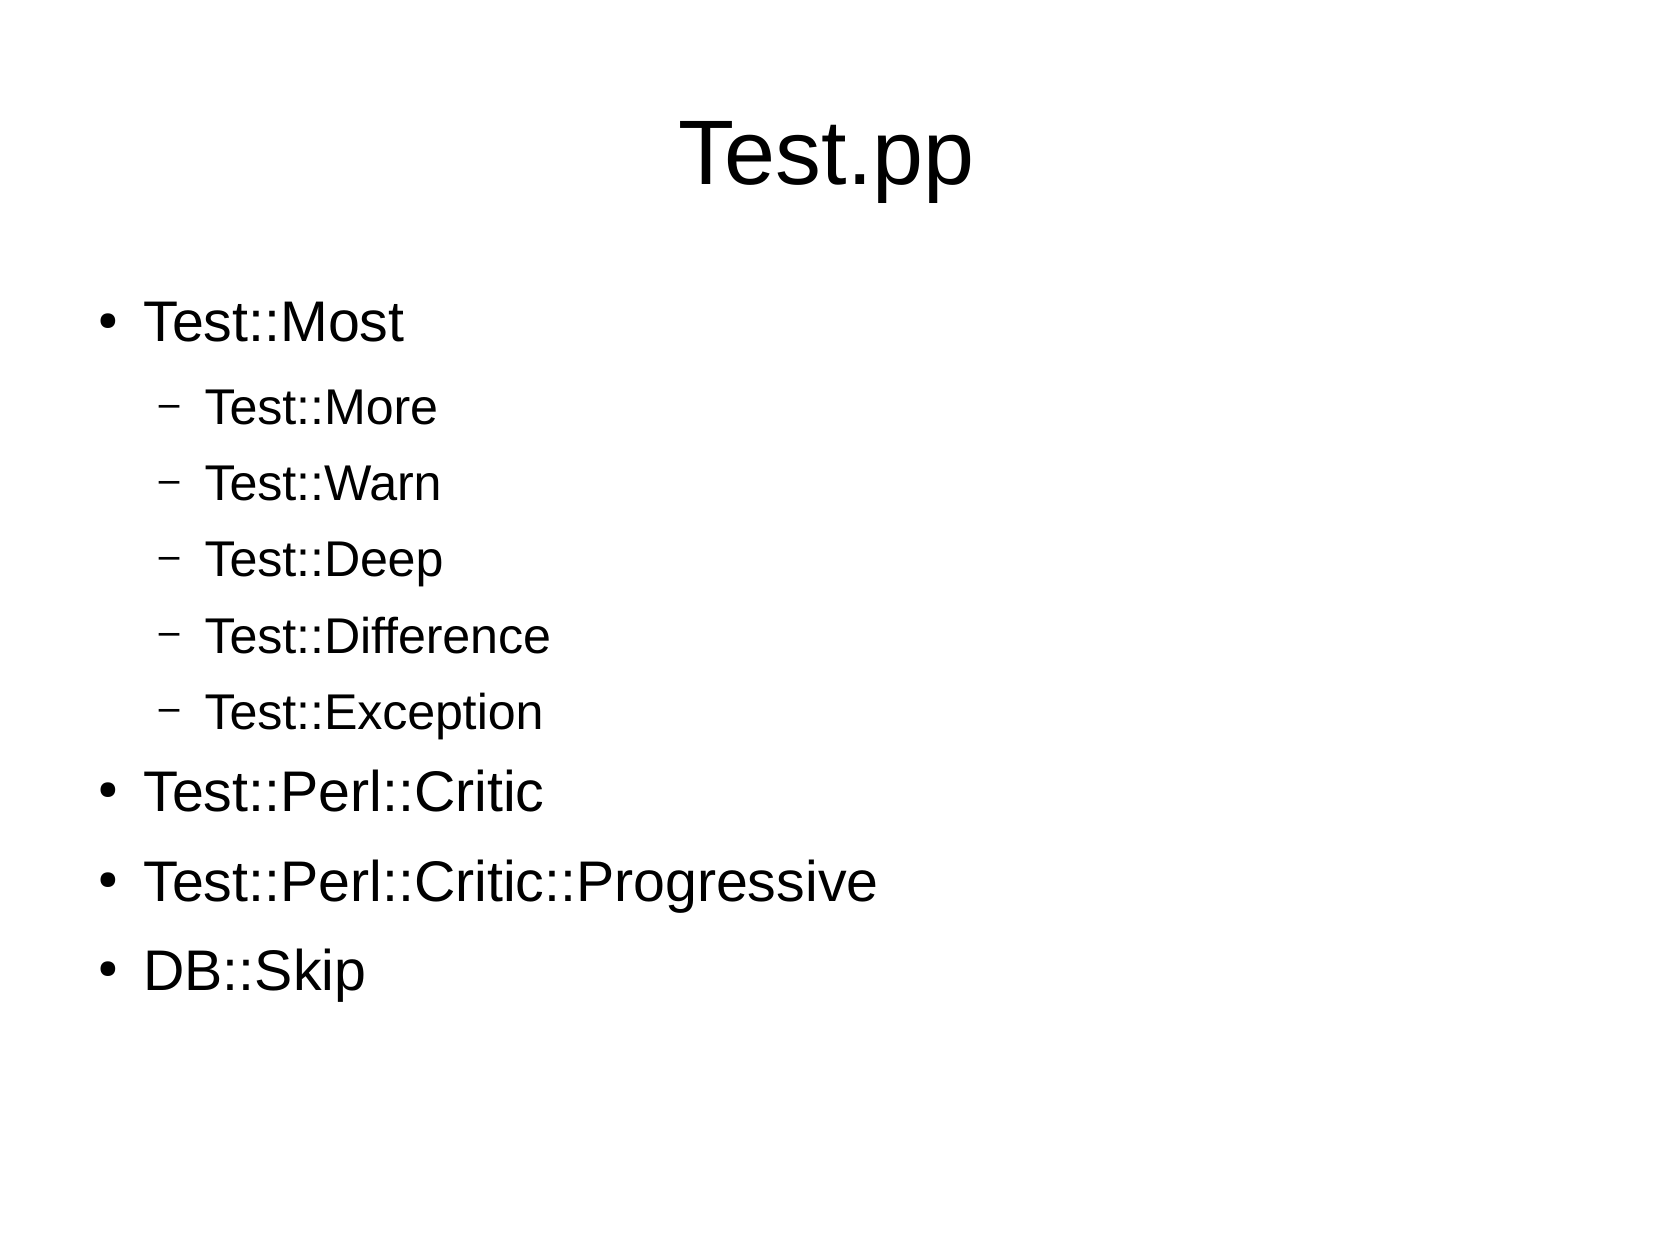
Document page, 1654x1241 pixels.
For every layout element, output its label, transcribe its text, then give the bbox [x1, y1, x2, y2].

title Test.pp [82, 49, 1571, 257]
list Test::Most Test::More Test::Warn Test::Deep Test::Difference Test::Exception Test::Perl::Critic Test::Perl::Critic::Progressive DB::Skip [82, 290, 1571, 1010]
